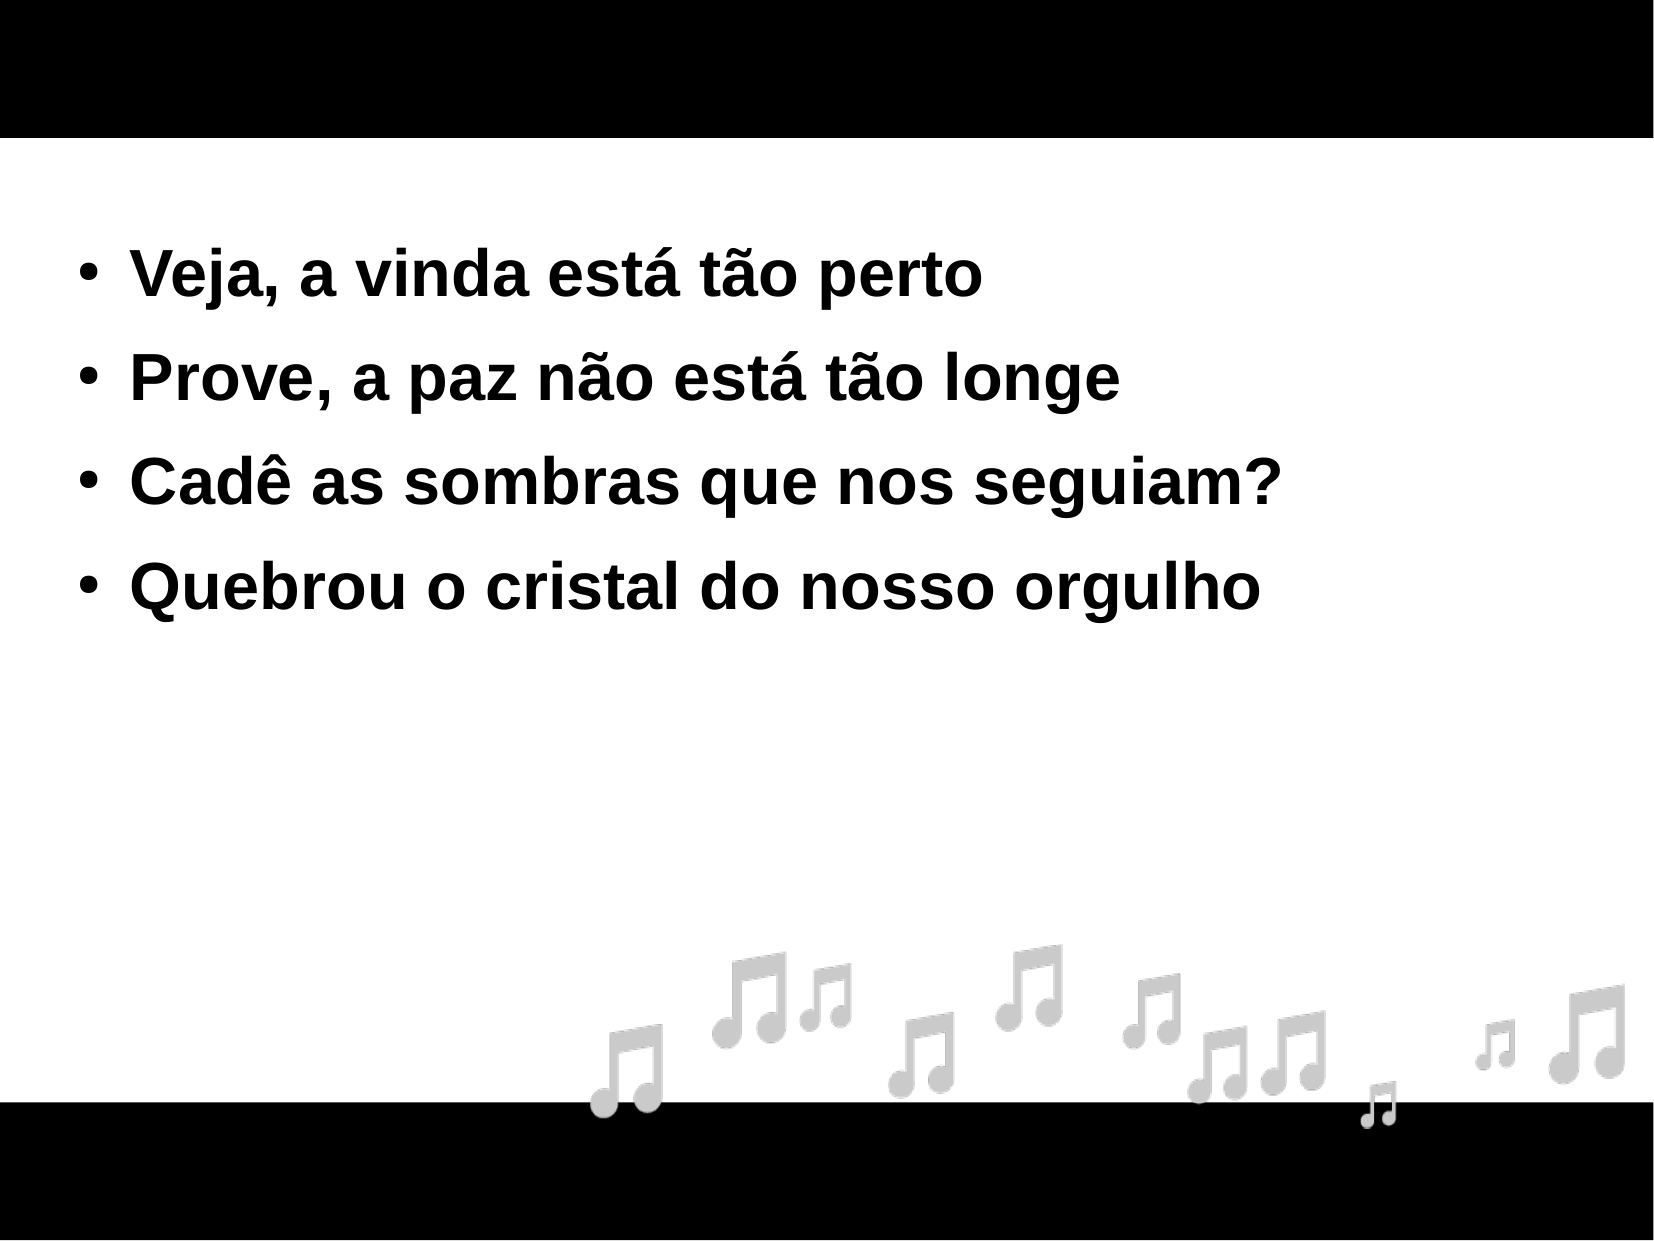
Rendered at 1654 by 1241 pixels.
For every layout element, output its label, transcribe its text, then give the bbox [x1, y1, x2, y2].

list Veja, a vinda está tão perto Prove, a paz não está tão longe Cadê as sombras que nos seguiam? Quebrou o cristal do nosso orgulho [59, 236, 1595, 1024]
